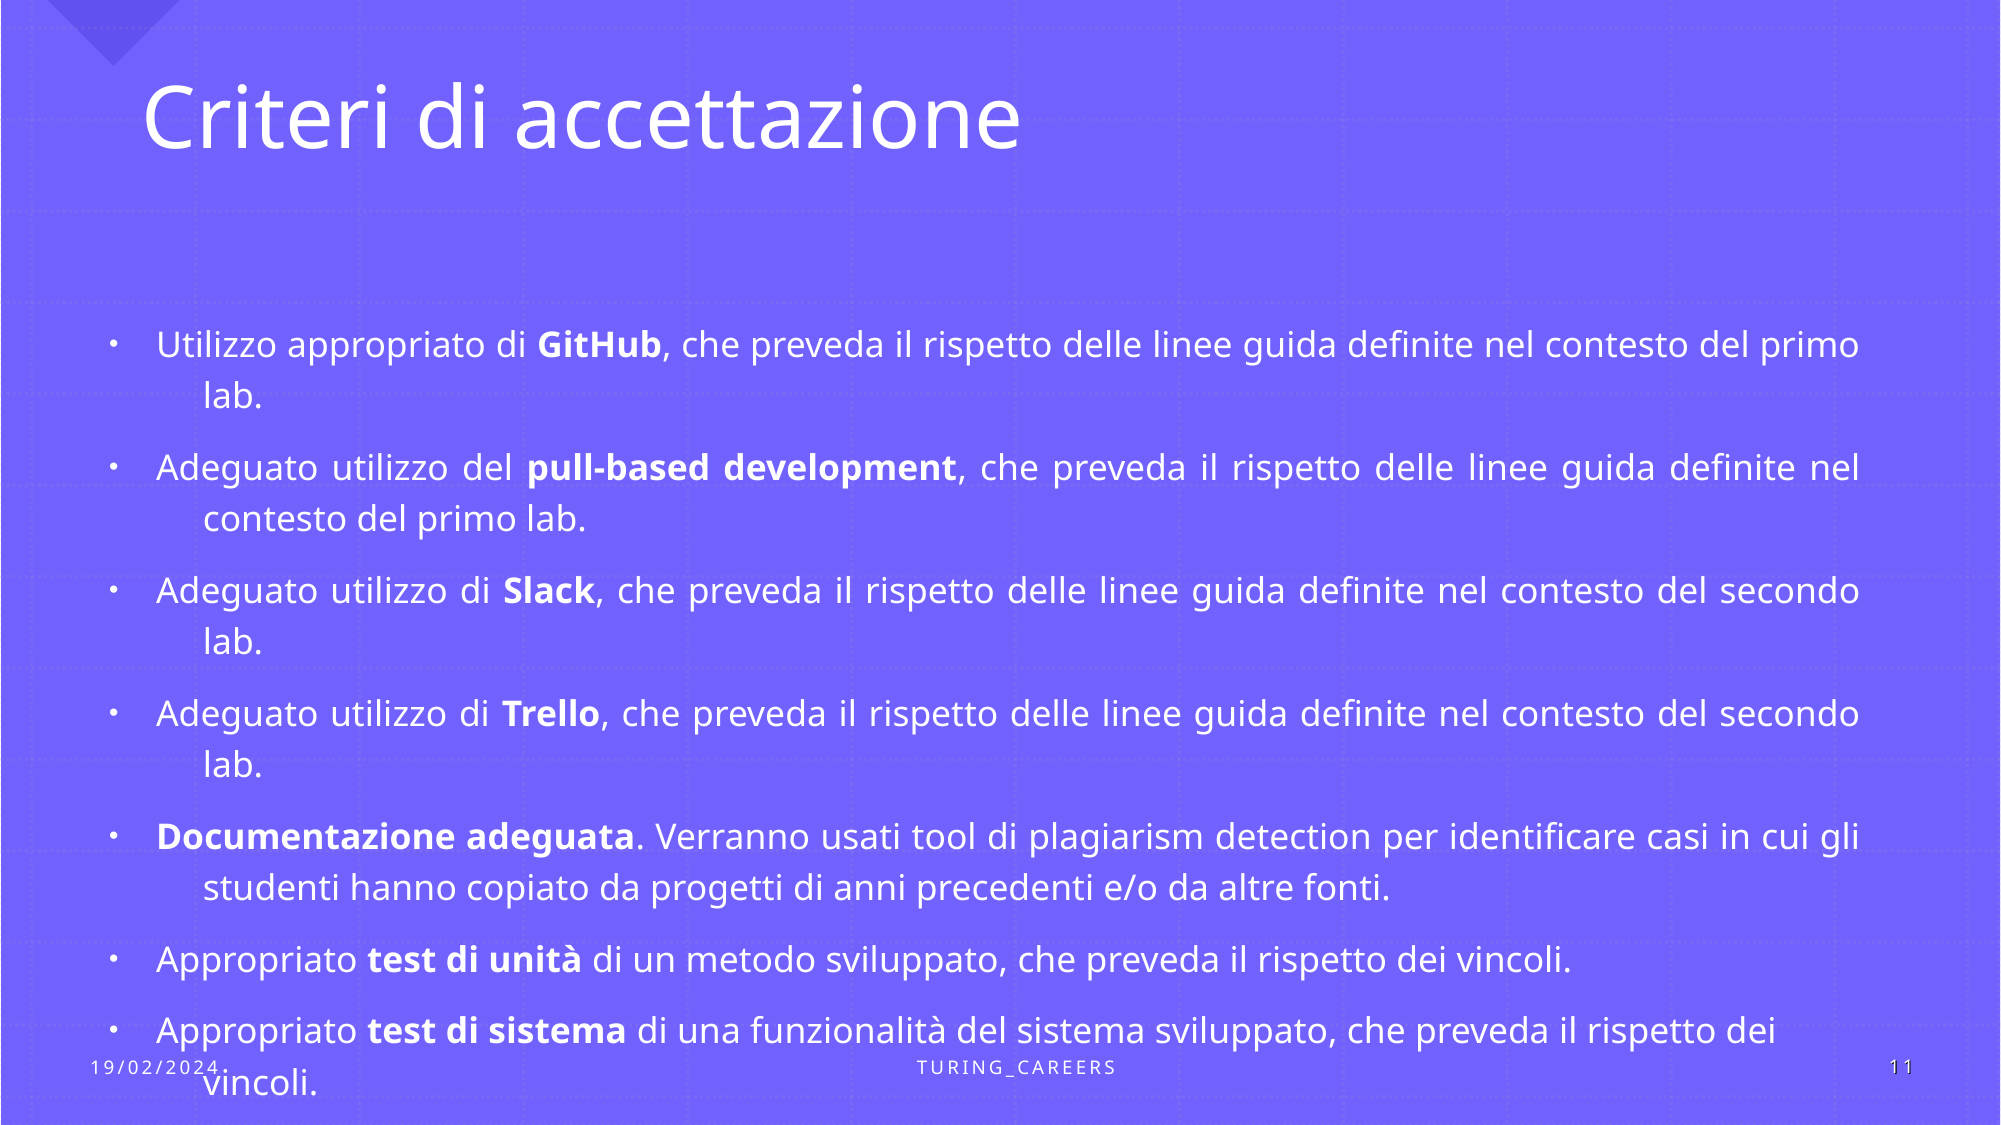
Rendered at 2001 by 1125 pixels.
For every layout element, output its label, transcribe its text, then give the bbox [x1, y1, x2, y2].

text_box 19/02/2024 [75, 1037, 496, 1098]
text_box 12 [1835, 1037, 1967, 1098]
text_box TURING_CAREERS [689, 1036, 1343, 1097]
subtitle Utilizzo appropriato di GitHub, che preveda il rispetto delle linee guida definite nel contesto del primo lab. Adeguato utilizzo del pull-based development, che preveda il rispetto delle linee guida definite nel contesto del primo lab. Adeguato utilizzo di Slack, che preveda il rispetto delle linee guida definite nel contesto del secondo lab. Adeguato utilizzo di Trello, che preveda il rispetto delle linee guida definite nel contesto del secondo lab. Documentazione adeguata. Verranno usati tool di plagiarism detection per identificare casi in cui gli studenti hanno copiato da progetti di anni precedenti e/o da altre fonti. Appropriato test di unità di un metodo sviluppato, che preveda il rispetto dei vincoli. Appropriato test di sistema di una funzionalità del sistema sviluppato, che preveda il rispetto dei vincoli. [94, 306, 1877, 993]
title Criteri di accettazione [126, 65, 1163, 241]
